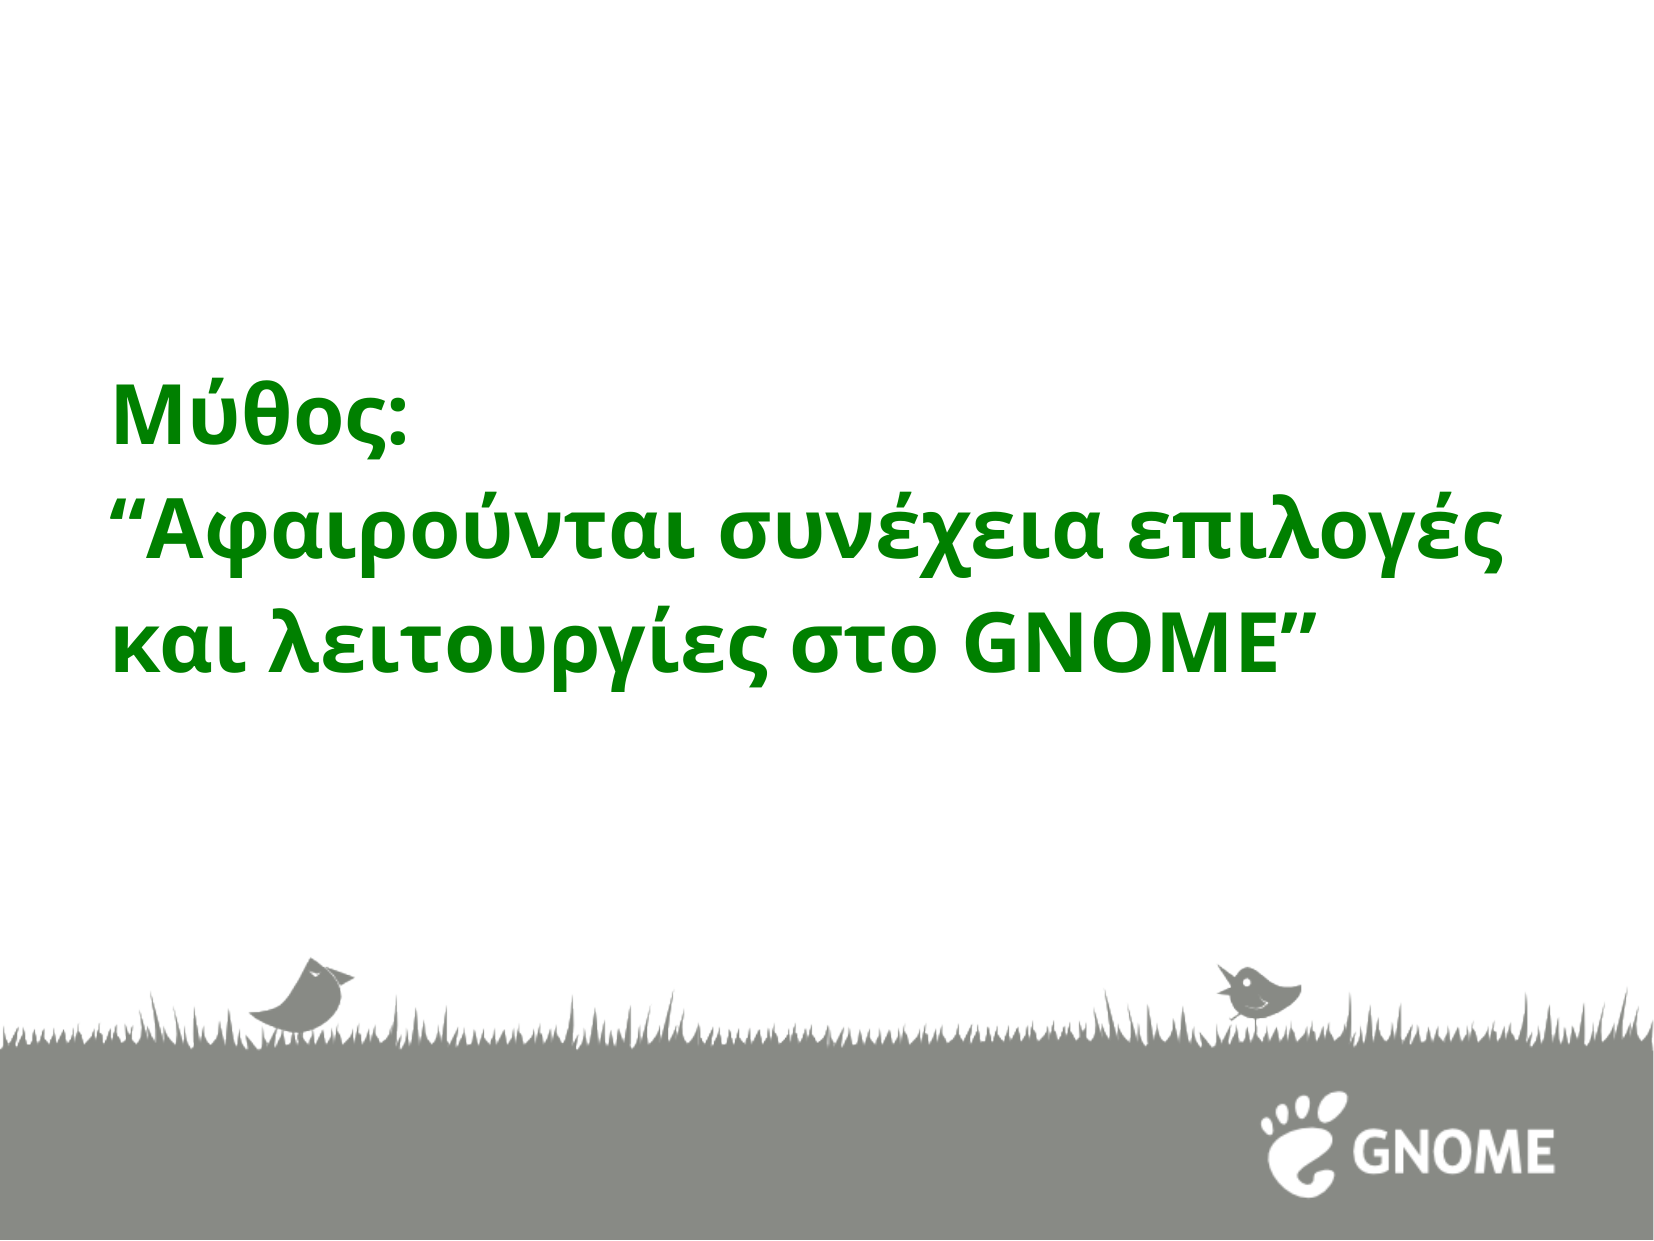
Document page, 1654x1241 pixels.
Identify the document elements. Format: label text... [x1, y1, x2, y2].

picture [0, 0, 1654, 1241]
text_box Μύθος: “Αφαιρούνται συνέχεια επιλογές και λειτουργίες στο GNOME” [94, 348, 1595, 810]
